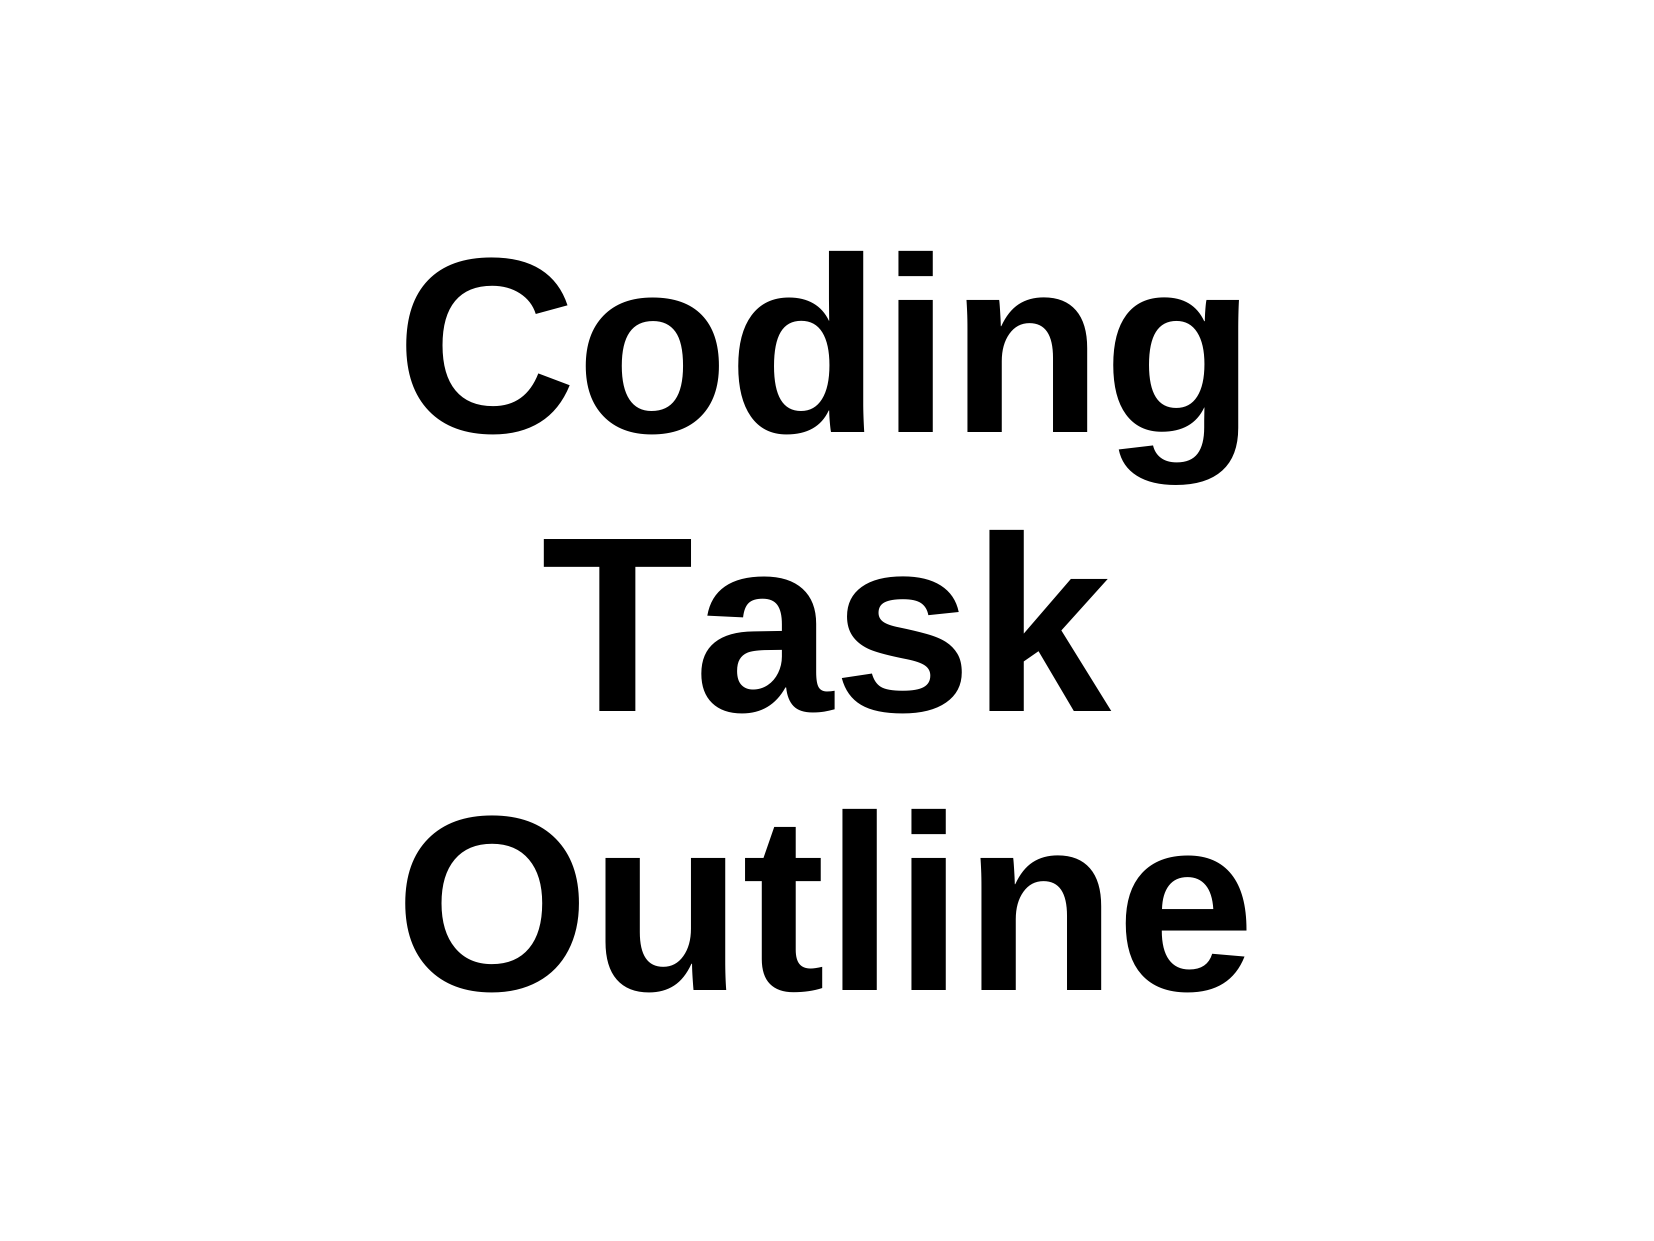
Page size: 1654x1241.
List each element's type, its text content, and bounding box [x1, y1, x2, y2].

title Coding Task Outline [82, 49, 1571, 1201]
